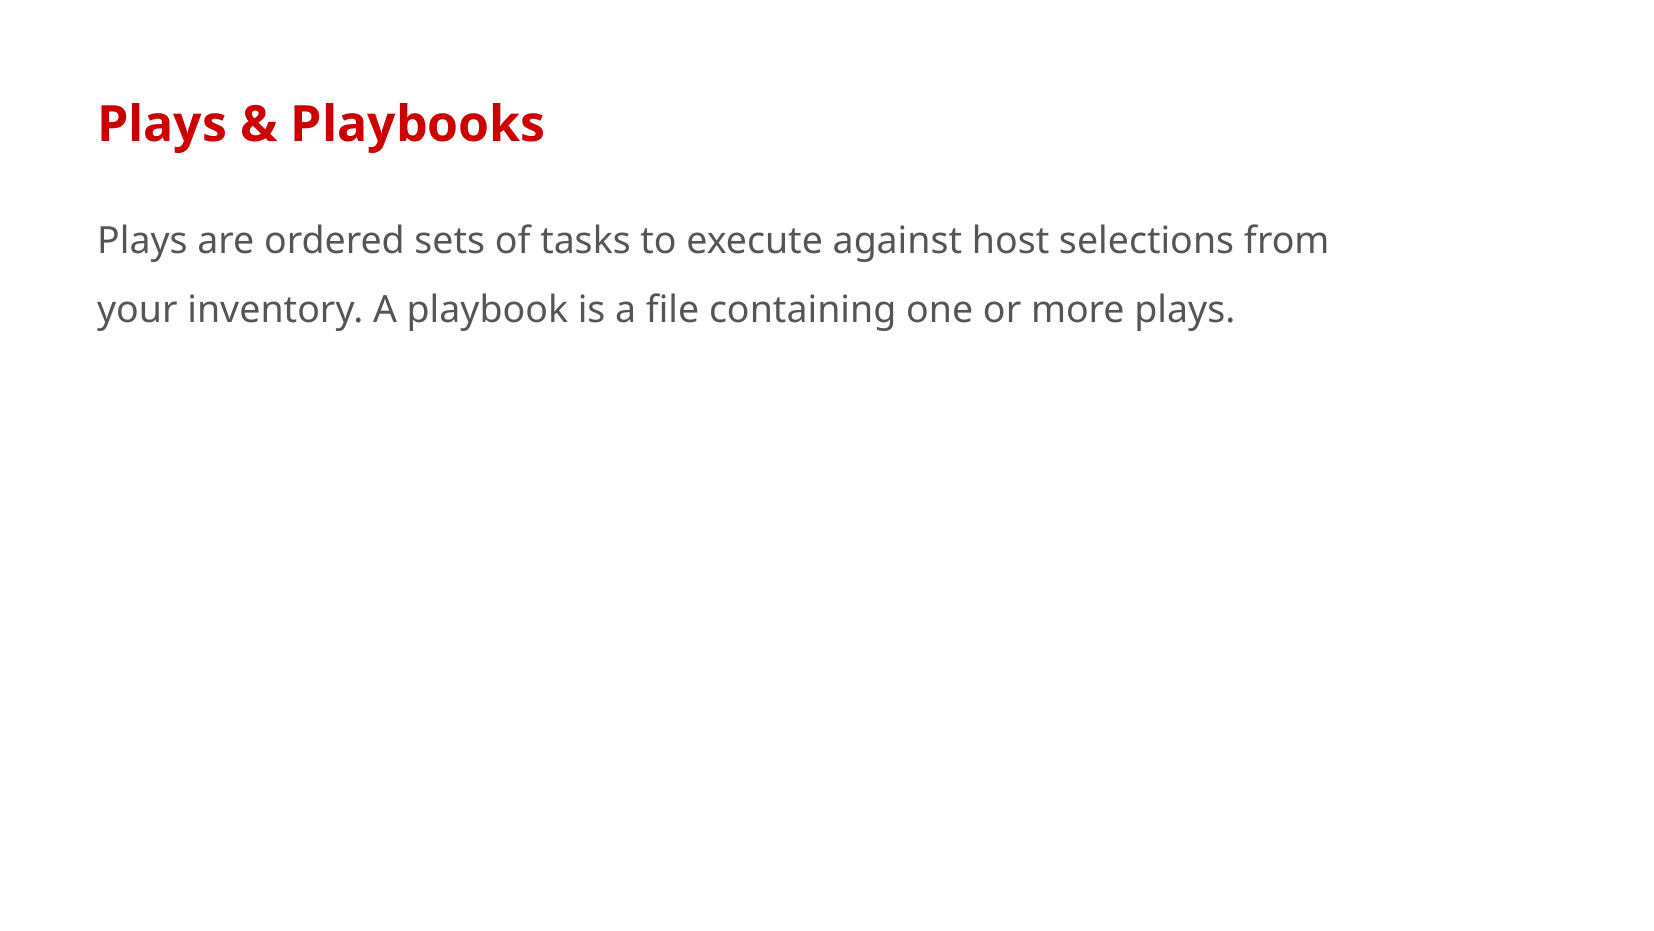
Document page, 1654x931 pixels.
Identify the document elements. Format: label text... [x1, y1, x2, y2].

text_box Plays & Playbooks [97, 88, 592, 170]
text_box your inventory. A playbook is a ﬁle containing one or more plays. [97, 282, 1452, 335]
text_box [82, 78, 1527, 893]
text_box Plays are ordered sets of tasks to execute against host selections from [97, 213, 1581, 266]
